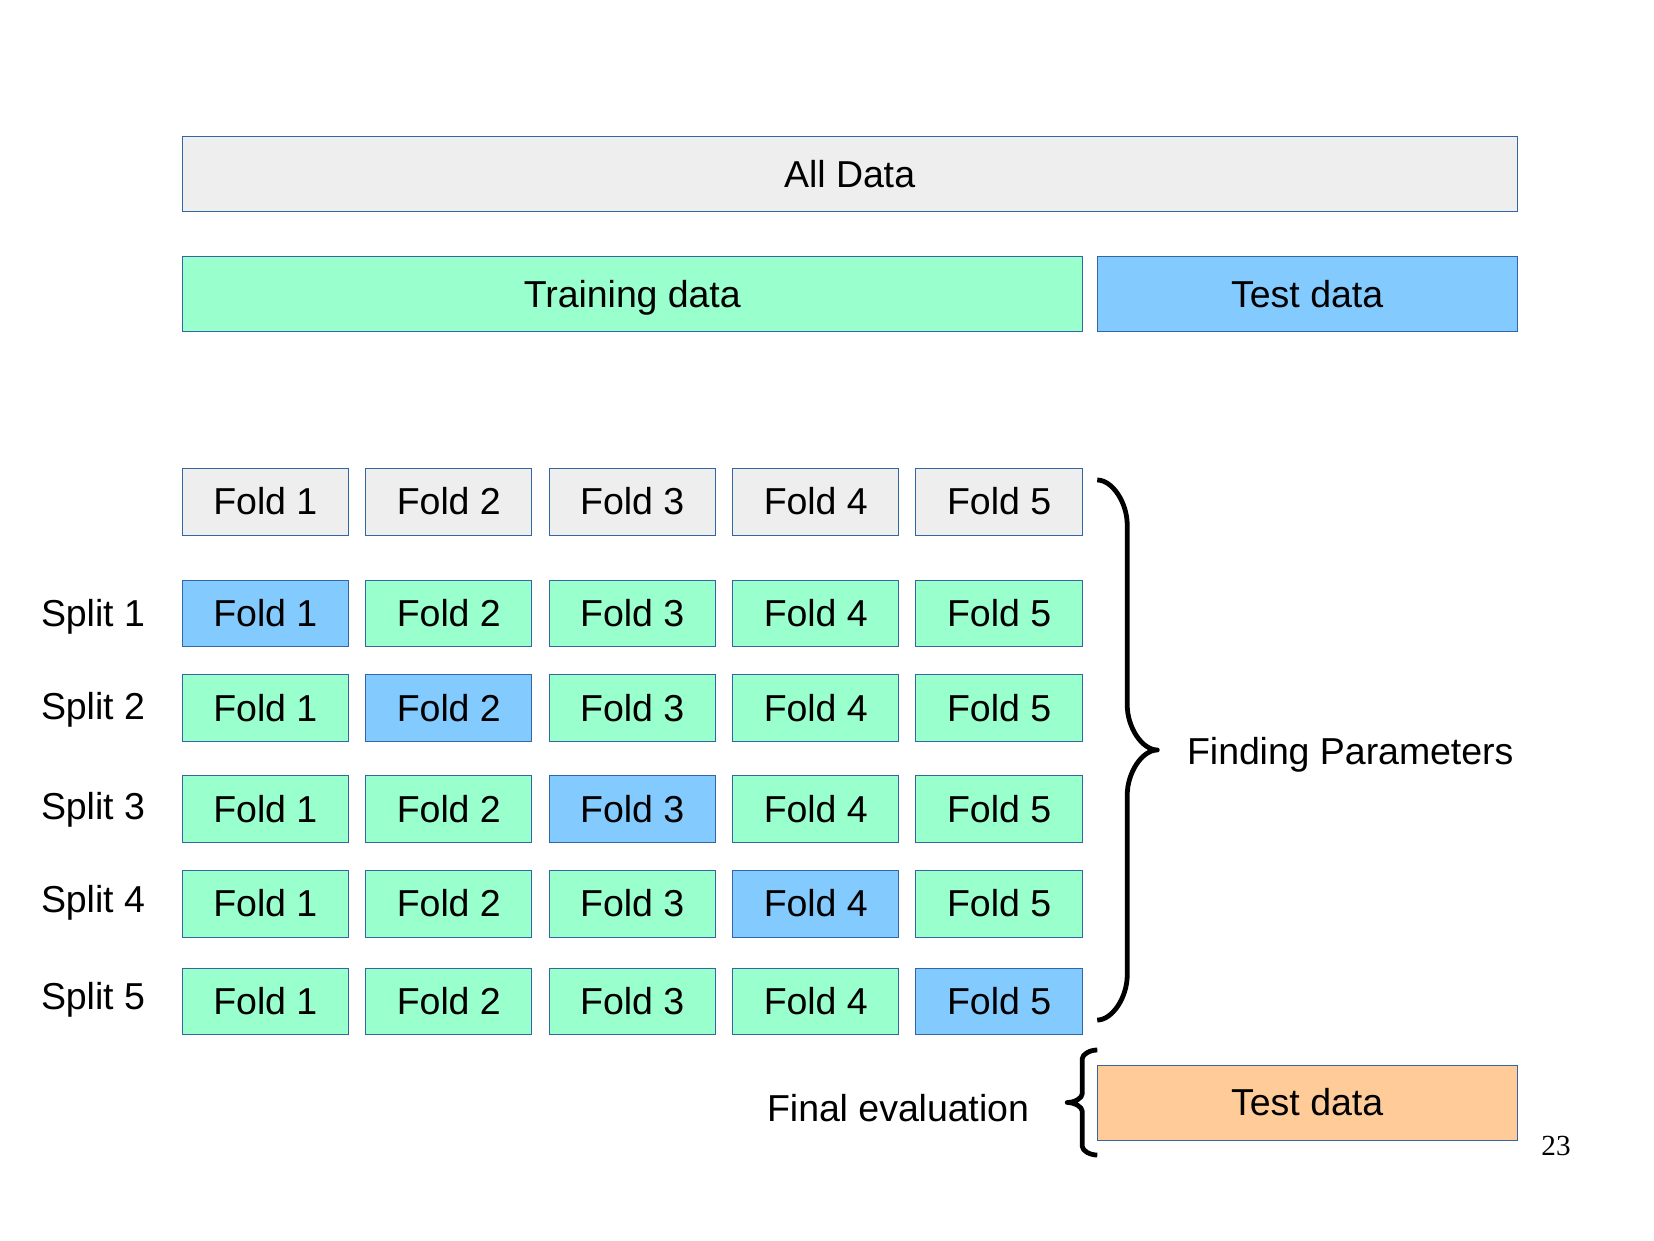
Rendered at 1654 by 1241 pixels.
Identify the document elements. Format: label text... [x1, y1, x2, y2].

text_box Fold 5 [915, 674, 1083, 742]
text_box Split 2 [26, 678, 164, 736]
text_box Fold 5 [915, 775, 1083, 843]
text_box Fold 3 [549, 775, 716, 843]
text_box Fold 2 [365, 580, 532, 647]
text_box Fold 5 [915, 968, 1083, 1035]
text_box Fold 5 [915, 870, 1083, 938]
text_box Finding Parameters [1172, 723, 1576, 781]
text_box Fold 2 [365, 674, 532, 742]
text_box Fold 1 [182, 580, 349, 647]
text_box Fold 4 [732, 580, 899, 647]
text_box Fold 3 [549, 580, 716, 647]
text_box All Data [182, 136, 1518, 212]
text_box Fold 4 [732, 775, 899, 843]
text_box Split 5 [26, 967, 164, 1025]
text_box Fold 1 [182, 968, 349, 1035]
text_box Fold 4 [732, 968, 899, 1035]
text_box Fold 1 [182, 870, 349, 938]
text_box Fold 2 [365, 468, 532, 536]
text_box Fold 1 [182, 468, 349, 536]
text_box Test data [1097, 1065, 1518, 1141]
text_box Fold 2 [365, 968, 532, 1035]
text_box Fold 5 [915, 580, 1083, 647]
text_box Fold 4 [732, 674, 899, 742]
text_box Fold 3 [549, 674, 716, 742]
text_box Split 4 [26, 871, 164, 929]
text_box Split 1 [26, 585, 164, 642]
text_box Fold 4 [732, 870, 899, 938]
text_box Fold 4 [732, 468, 899, 536]
text_box Fold 1 [182, 674, 349, 742]
text_box Fold 5 [915, 468, 1083, 536]
text_box Training data [182, 256, 1083, 332]
text_box Fold 3 [549, 968, 716, 1035]
text_box Test data [1097, 256, 1518, 332]
text_box Final evaluation [752, 1080, 1053, 1137]
text_box Fold 1 [182, 775, 349, 843]
text_box Fold 3 [549, 468, 716, 536]
text_box Fold 3 [549, 870, 716, 938]
text_box Fold 2 [365, 870, 532, 938]
text_box Fold 2 [365, 775, 532, 843]
text_box Split 3 [26, 777, 164, 835]
